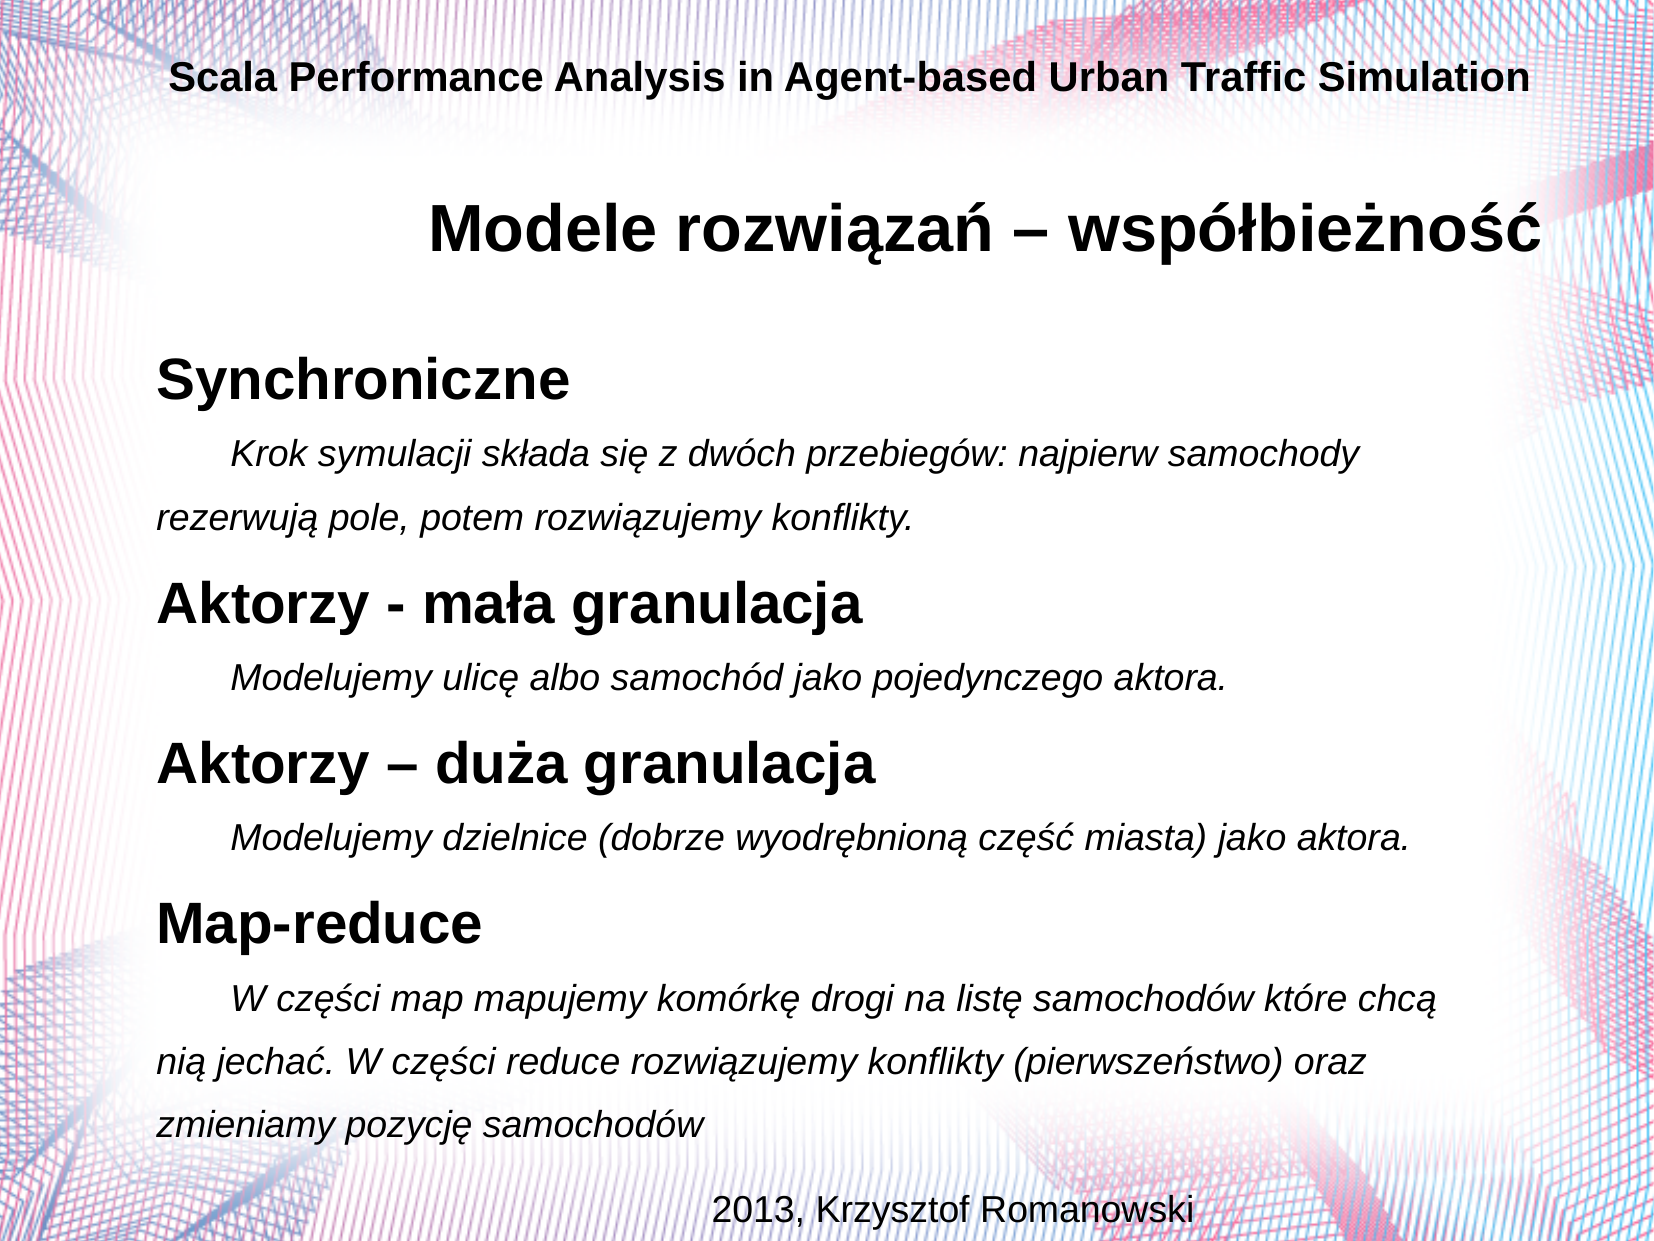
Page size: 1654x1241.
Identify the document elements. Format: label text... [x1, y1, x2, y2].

text_box Scala Performance Analysis in Agent-based Urban Traffic Simulation [153, 23, 1560, 155]
picture [0, 0, 1654, 1241]
text_box Modele rozwiązań – współbieżność [413, 146, 1571, 237]
text_box Synchroniczne Krok symulacji składa się z dwóch przebiegów: najpierw samochody rezerwują pole, potem rozwiązujemy konflikty. Aktorzy - mała granulacja Modelujemy ulicę albo samochód jako pojedynczego aktora. Aktorzy – duża granulacja Modelujemy dzielnice (dobrze wyodrębnioną część miasta) jako aktora. Map-reduce W części map mapujemy komórkę drogi na listę samochodów które chcą nią jechać. W części reduce rozwiązujemy konflikty (pierwszeństwo) oraz zmieniamy pozycję samochodów [141, 307, 1453, 1184]
text_box 2013, Krzysztof Romanowski [696, 1184, 1276, 1217]
